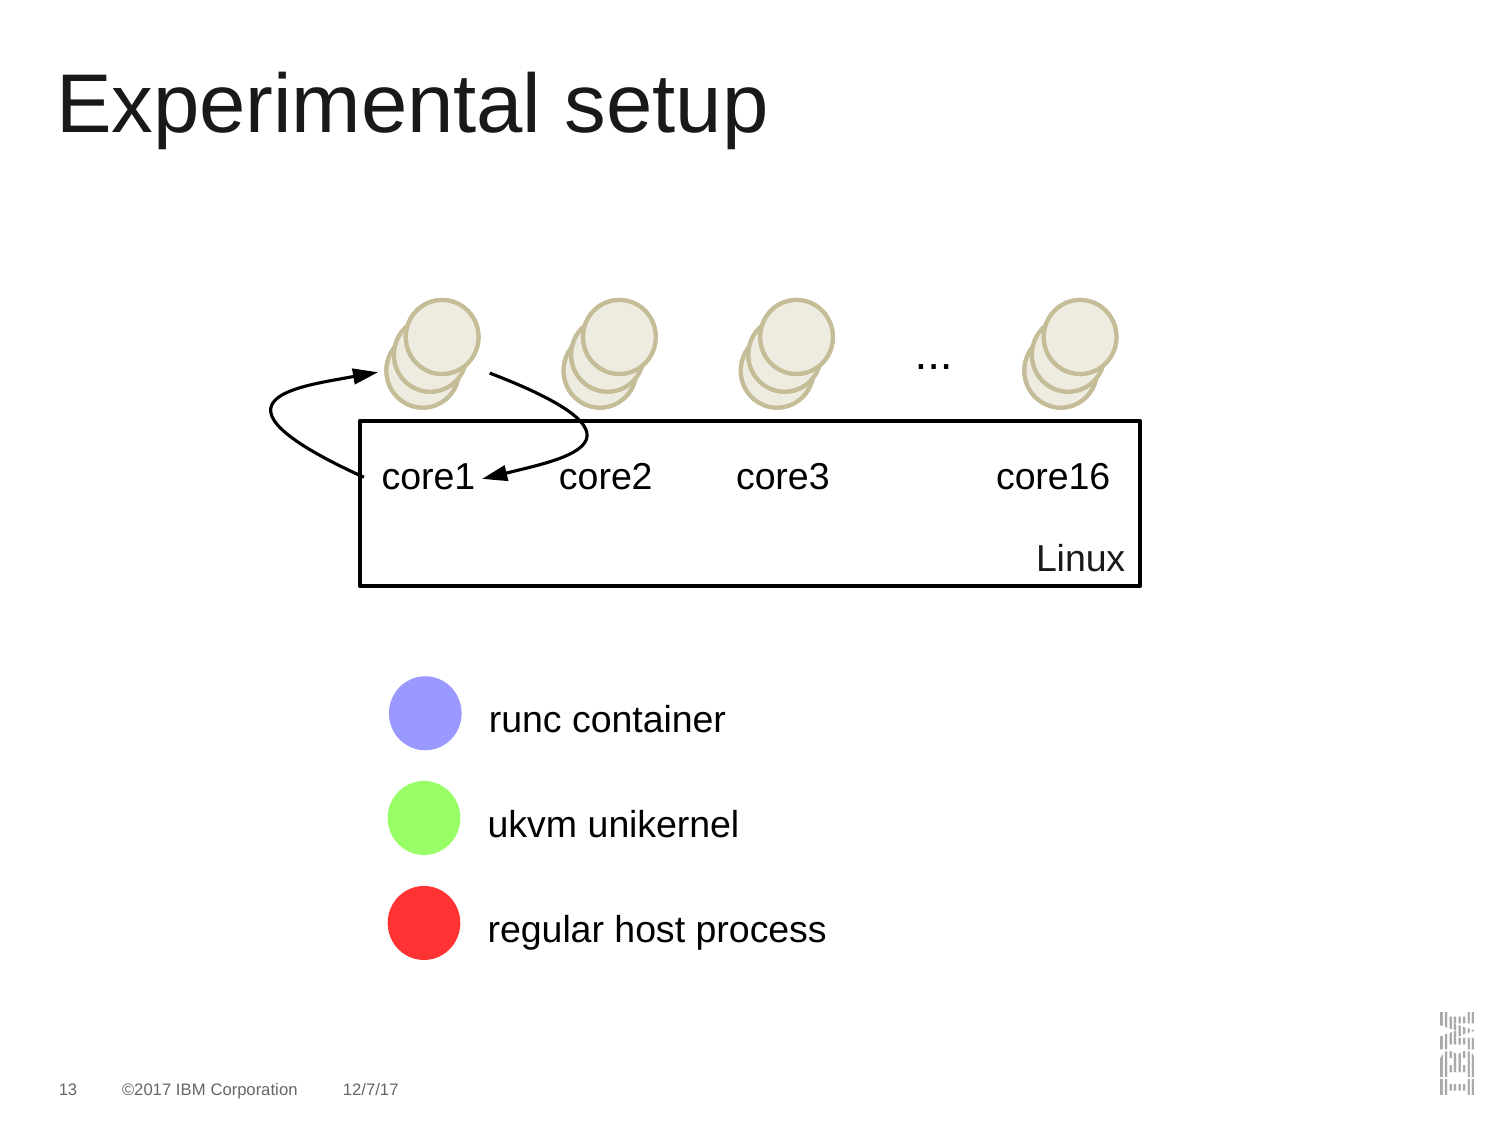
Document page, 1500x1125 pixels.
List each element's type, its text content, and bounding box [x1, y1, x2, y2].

text_box core3 [721, 448, 845, 506]
text_box core2 [544, 448, 668, 506]
text_box [387, 885, 461, 961]
text_box [387, 780, 461, 856]
text_box runc container [474, 691, 741, 749]
text_box core1 [366, 448, 491, 506]
text_box ukvm unikernel [472, 796, 755, 853]
text_box core16 [981, 448, 1126, 506]
text_box [388, 676, 462, 751]
text_box [740, 299, 833, 408]
picture [1440, 1012, 1474, 1095]
text_box ... [899, 320, 968, 387]
text_box Experimental setup [56, 49, 1440, 200]
text_box [386, 299, 479, 408]
text_box core2 [544, 448, 575, 461]
text_box [563, 299, 656, 408]
text_box regular host process [472, 901, 842, 958]
text_box Linux [360, 420, 1141, 587]
text_box [1024, 299, 1117, 408]
